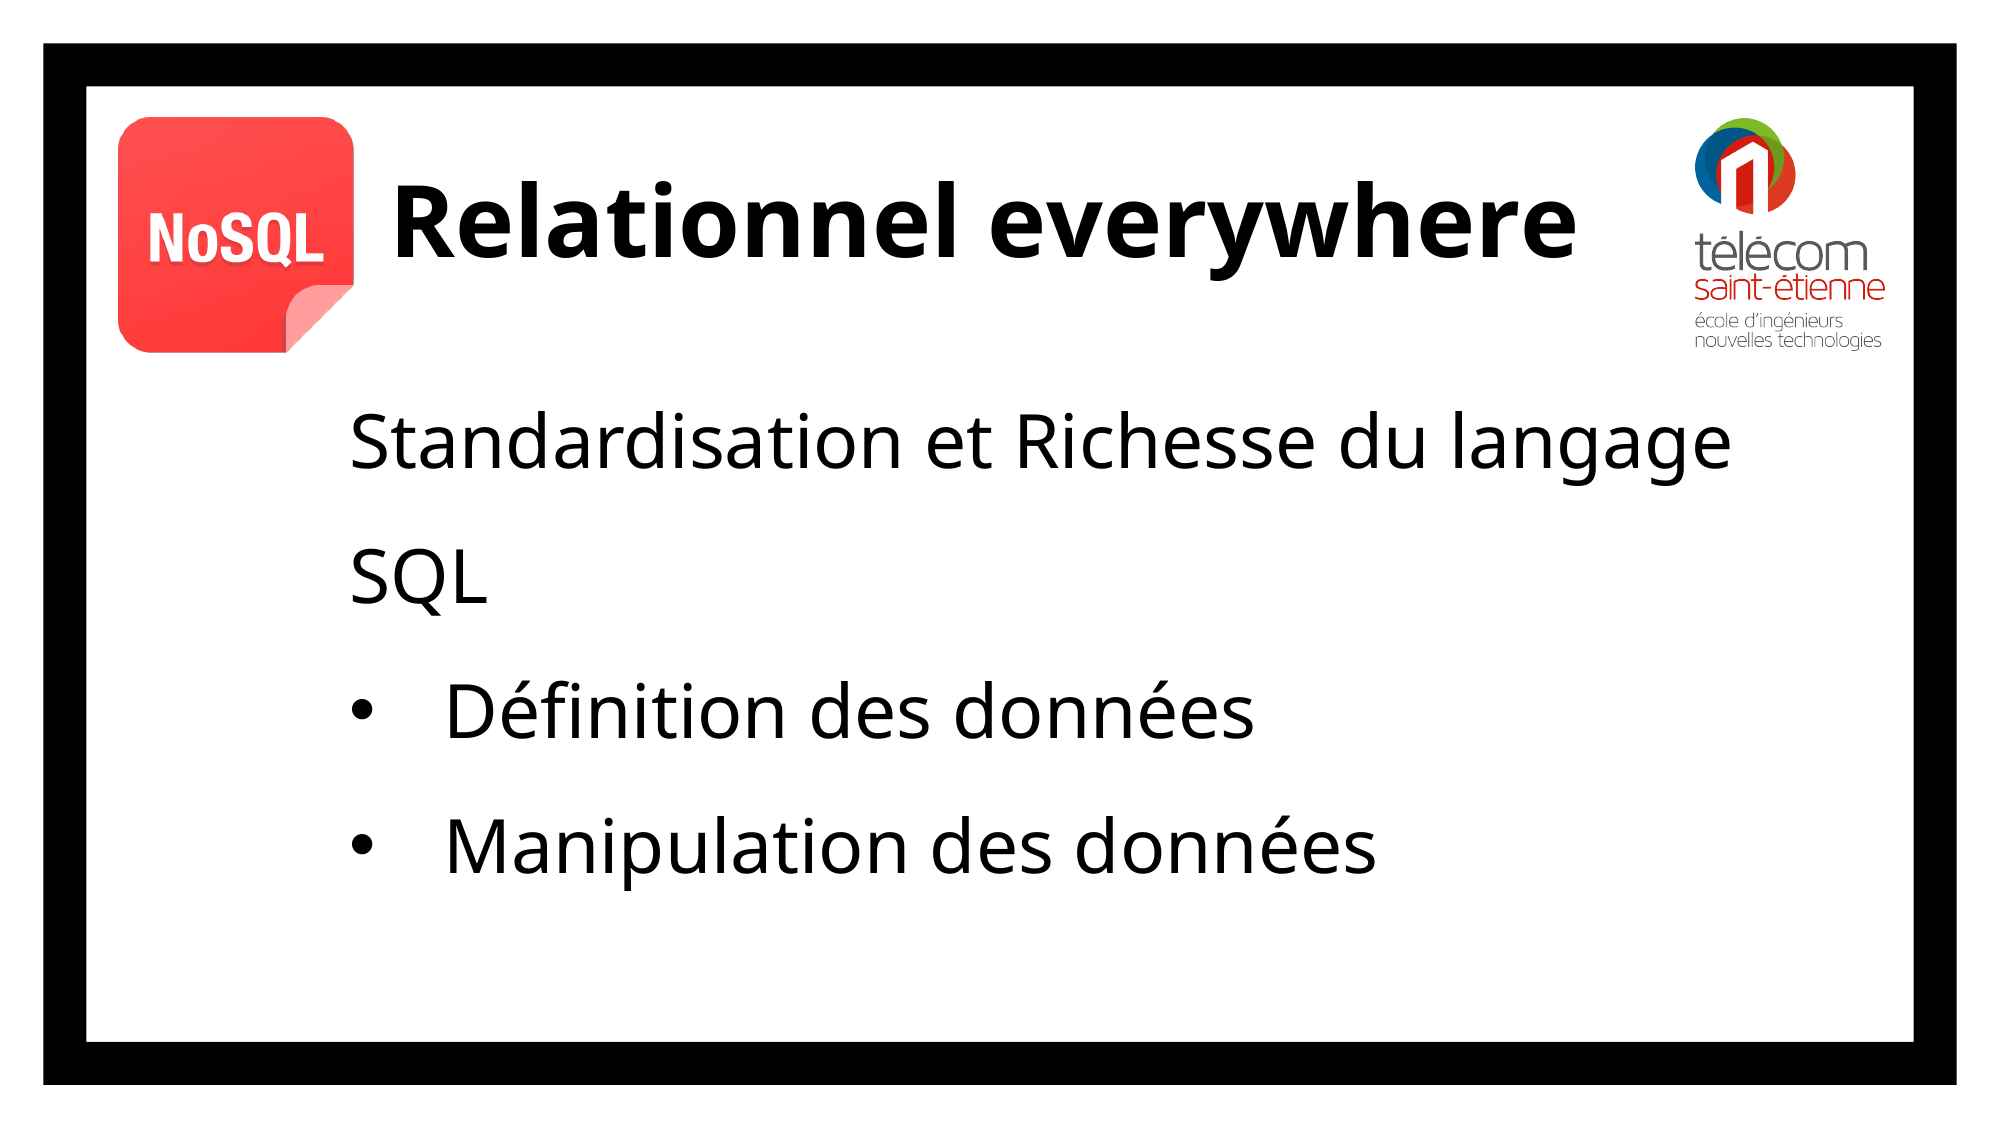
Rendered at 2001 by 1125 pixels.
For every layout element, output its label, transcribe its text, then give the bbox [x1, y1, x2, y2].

picture [1695, 118, 1885, 351]
title Relationnel everywhere [370, 138, 1695, 304]
picture [101, 100, 370, 369]
text_box Standardisation et Richesse du langage SQL Définition des données Manipulation des données [334, 341, 1757, 902]
